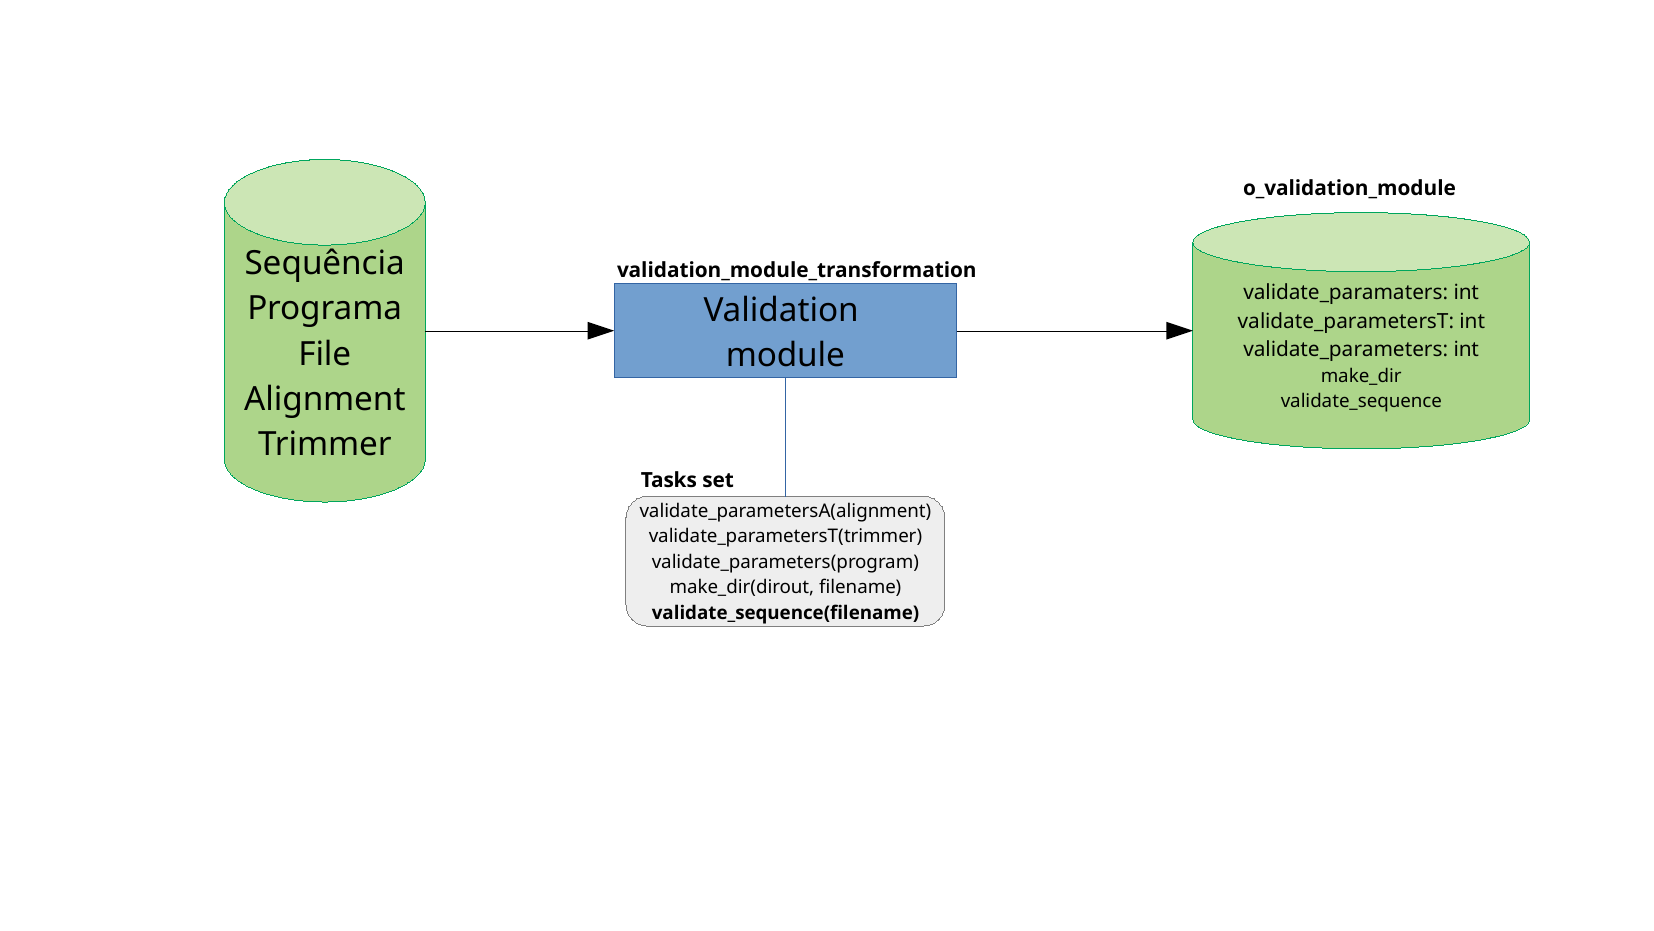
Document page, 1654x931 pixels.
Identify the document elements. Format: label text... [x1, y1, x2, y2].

text_box validation_module_transformation [602, 248, 977, 287]
text_box Tasks set [625, 457, 747, 497]
text_box validate_parametersA(alignment) validate_parametersT(trimmer) validate_parameters(program) make_dir(dirout, filename) validate_sequence(filename) [625, 496, 945, 627]
text_box Sequência Programa File Alignment Trimmer [224, 205, 426, 503]
text_box o_validation_module [1228, 165, 1465, 204]
text_box Validation module [614, 287, 957, 378]
text_box validate_paramaters: int validate_parametersT: int validate_parameters: int make_dir validate_sequence [1192, 243, 1530, 449]
